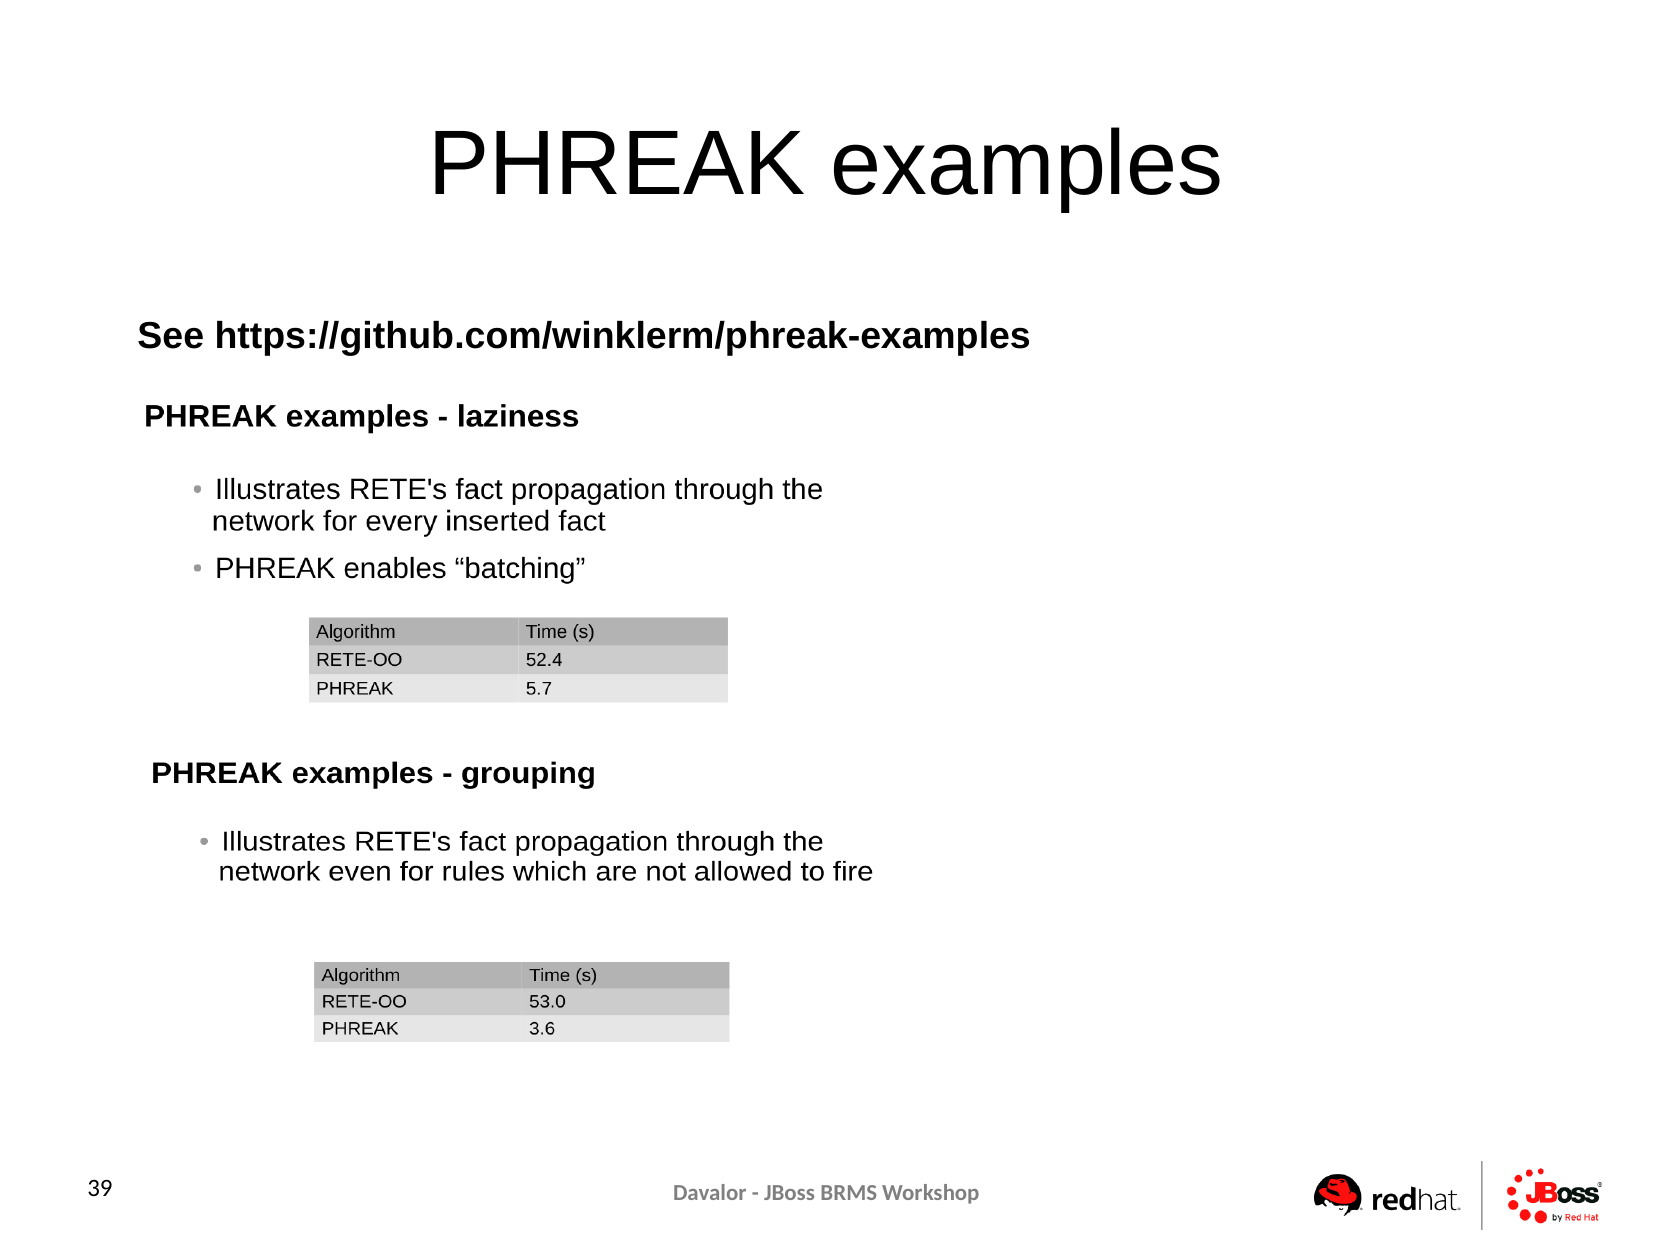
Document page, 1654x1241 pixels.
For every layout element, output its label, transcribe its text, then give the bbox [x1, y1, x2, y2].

title PHREAK examples [82, 100, 1571, 225]
picture [141, 744, 922, 1111]
picture [1314, 1161, 1602, 1230]
text_box See https://github.com/winklerm/phreak-examples [122, 307, 1347, 364]
picture [135, 397, 869, 709]
